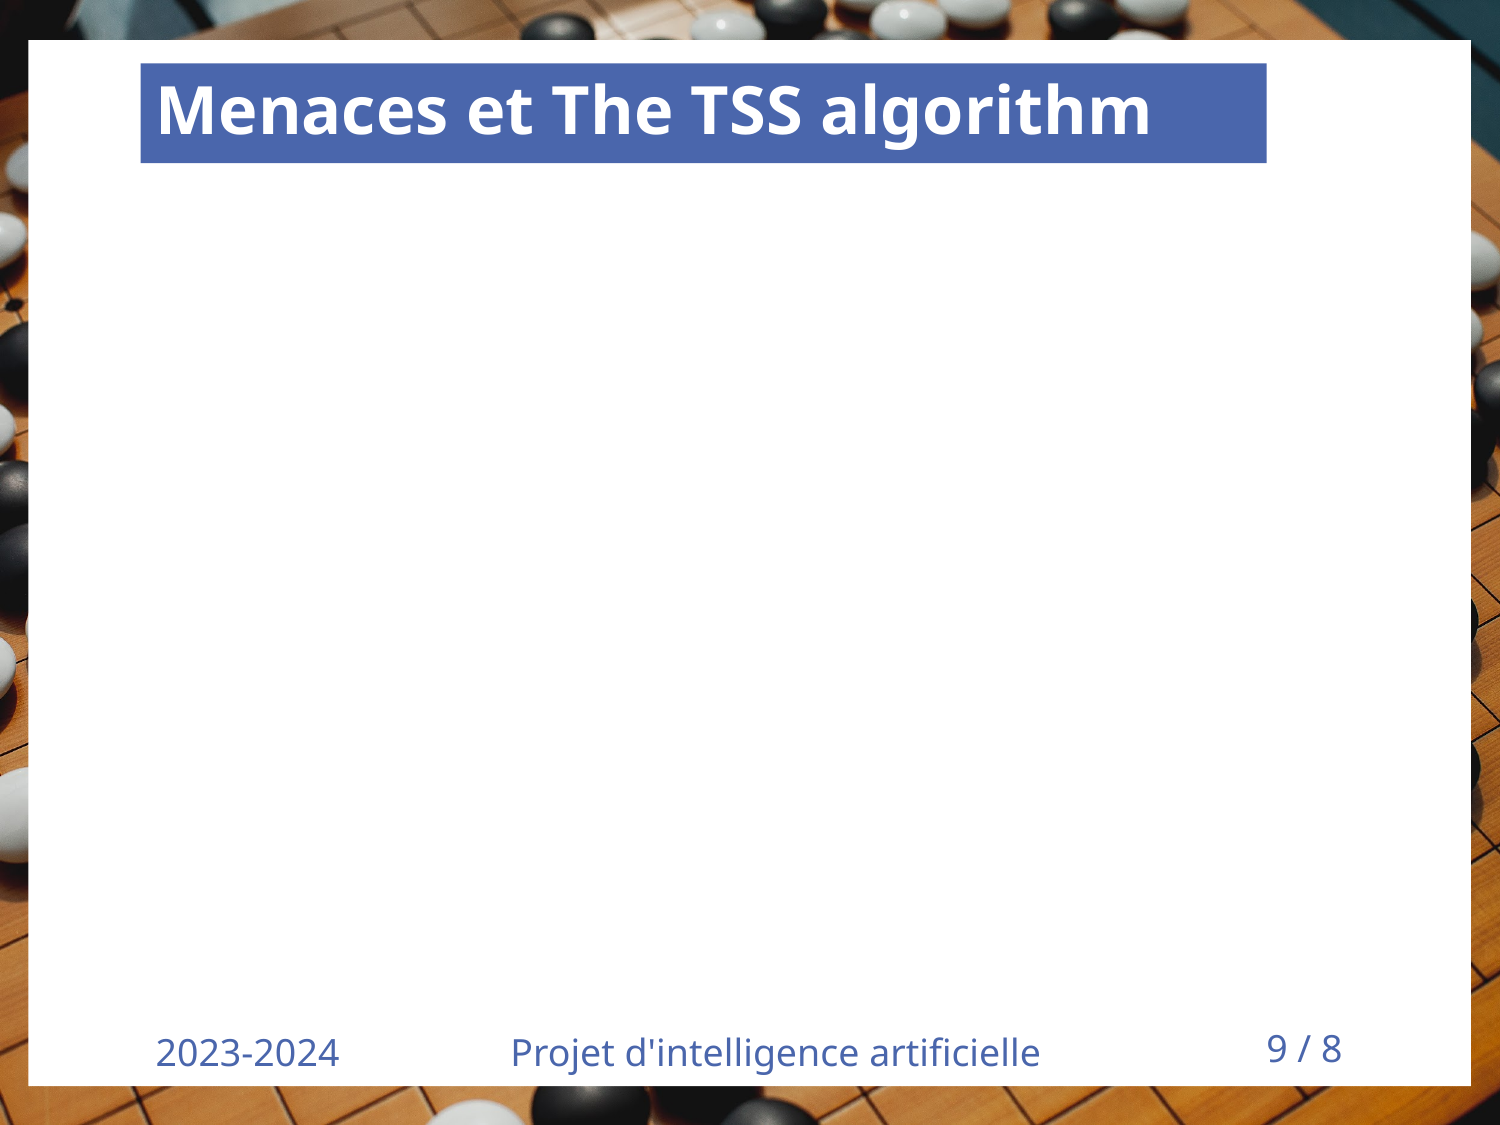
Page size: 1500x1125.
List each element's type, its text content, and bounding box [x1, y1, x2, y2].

text_box <numéro> / 8 [1147, 1021, 1358, 1081]
picture [0, 0, 1500, 1125]
title Menaces et The TSS algorithm [140, 63, 1267, 164]
text_box Projet d'intelligence artificielle [485, 1021, 1067, 1081]
text_box 2023-2024 [140, 1021, 428, 1081]
